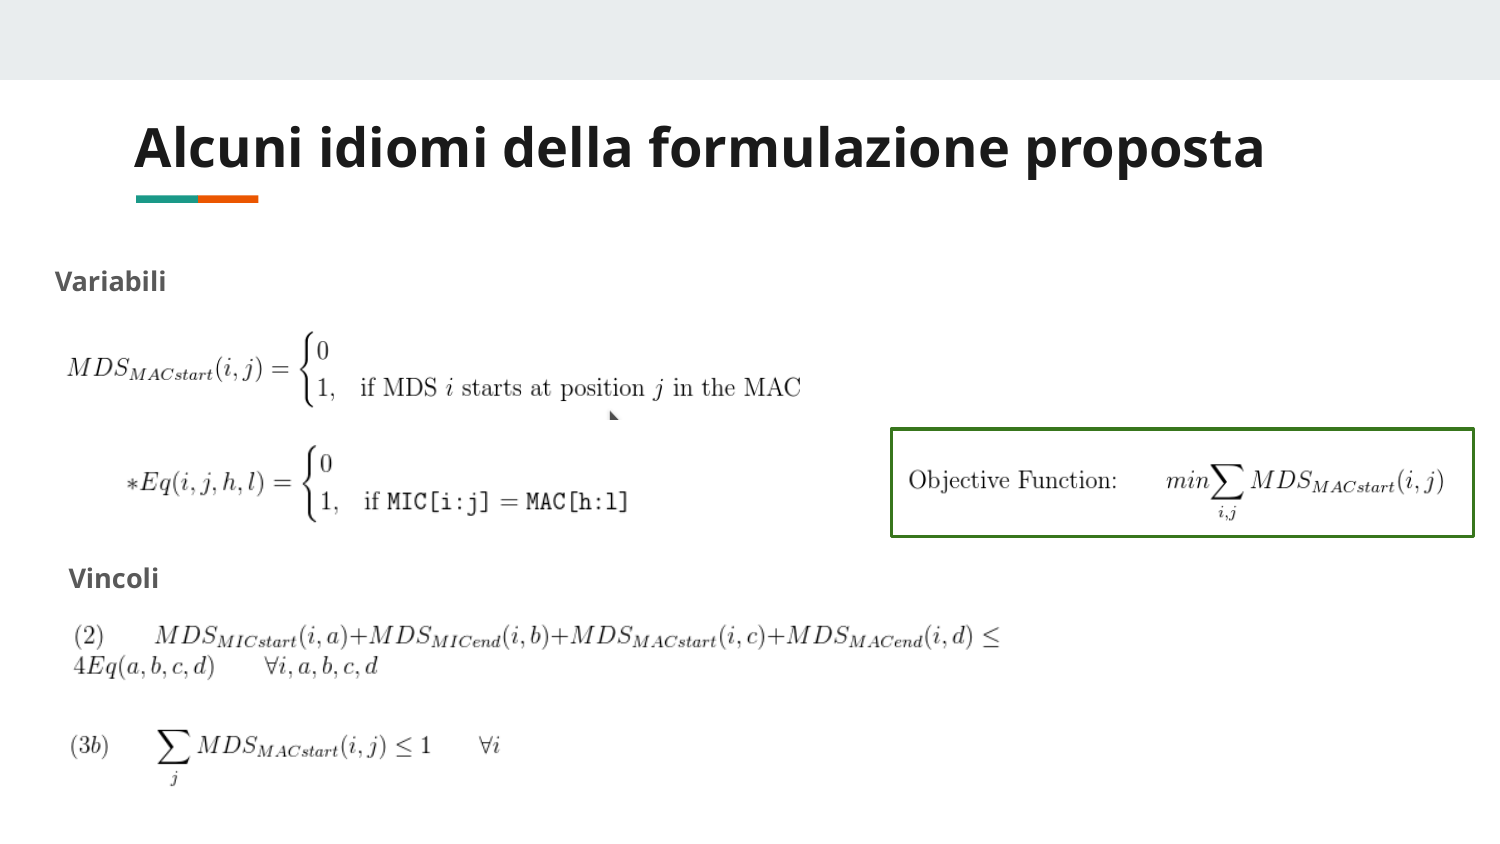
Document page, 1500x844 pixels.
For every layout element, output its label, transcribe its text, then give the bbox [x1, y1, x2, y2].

picture [108, 426, 688, 539]
picture [53, 617, 1032, 689]
list Vincoli [53, 546, 1315, 617]
title Alcuni idiomi della formulazione proposta [119, 98, 1381, 187]
picture [892, 430, 1472, 535]
picture [46, 697, 516, 802]
picture [53, 321, 825, 420]
list Variabili [39, 249, 1302, 321]
